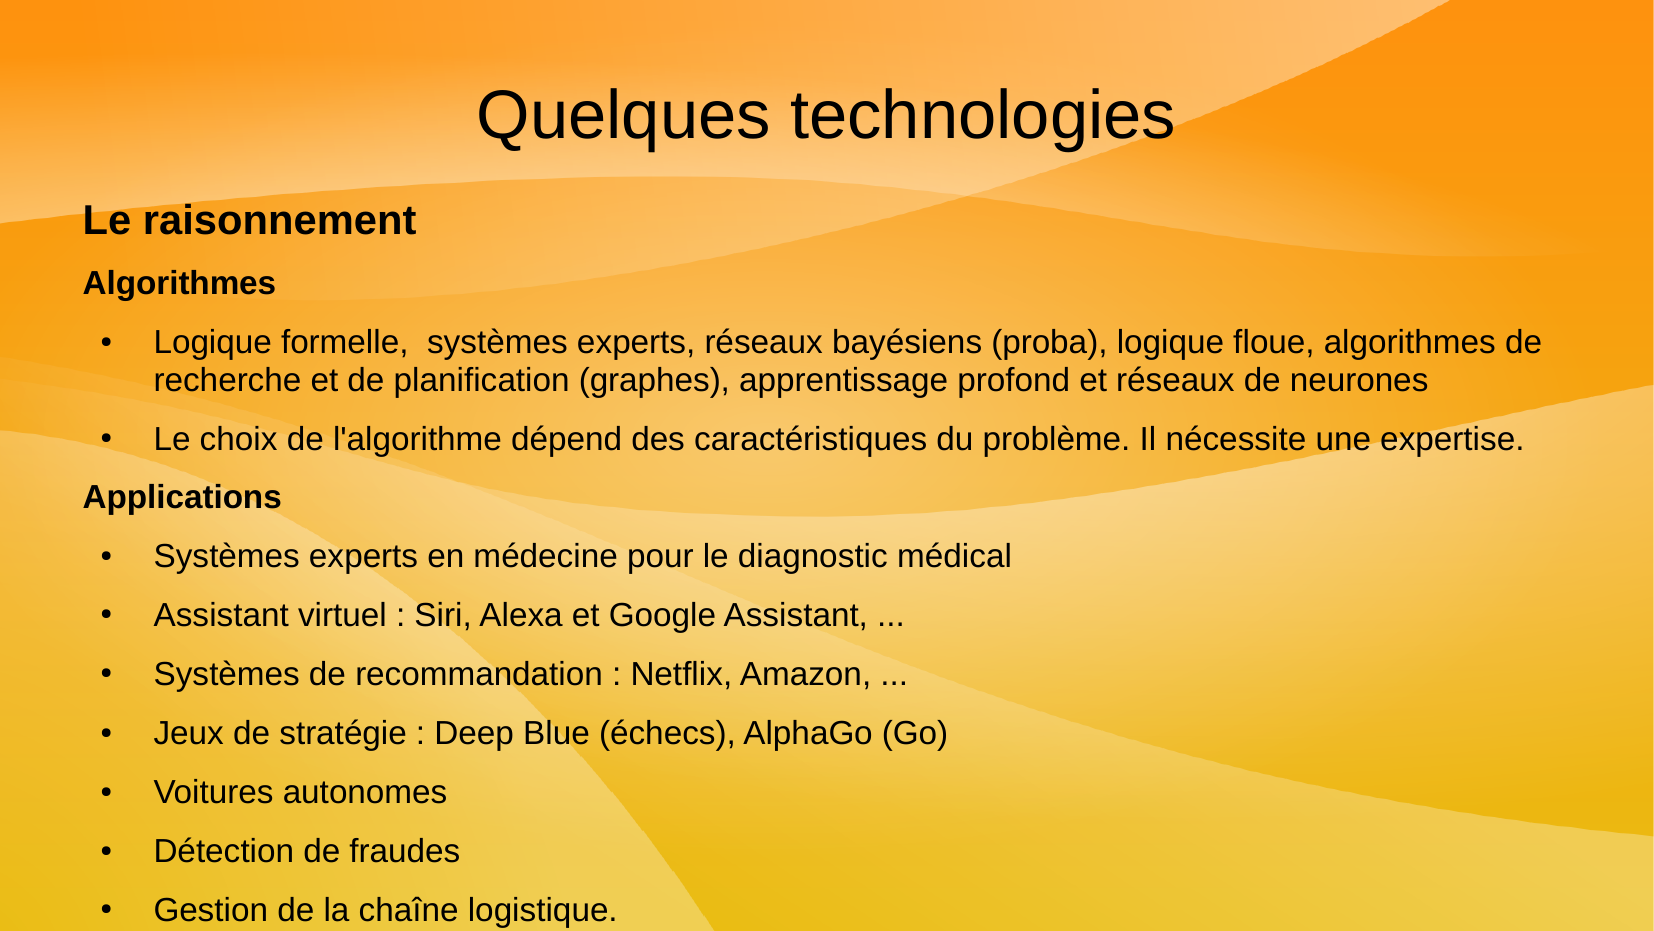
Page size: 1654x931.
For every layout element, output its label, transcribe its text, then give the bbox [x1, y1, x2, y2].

list Le raisonnement Algorithmes Logique formelle, systèmes experts, réseaux bayésiens (proba), logique floue, algorithmes de recherche et de planification (graphes), apprentissage profond et réseaux de neurones Le choix de l'algorithme dépend des caractéristiques du problème. Il nécessite une expertise. Applications Systèmes experts en médecine pour le diagnostic médical Assistant virtuel : Siri, Alexa et Google Assistant, ... Systèmes de recommandation : Netflix, Amazon, ... Jeux de stratégie : Deep Blue (échecs), AlphaGo (Go) Voitures autonomes Détection de fraudes Gestion de la chaîne logistique. [82, 196, 1571, 929]
title Quelques technologies [82, 37, 1571, 193]
picture [0, 0, 1654, 931]
